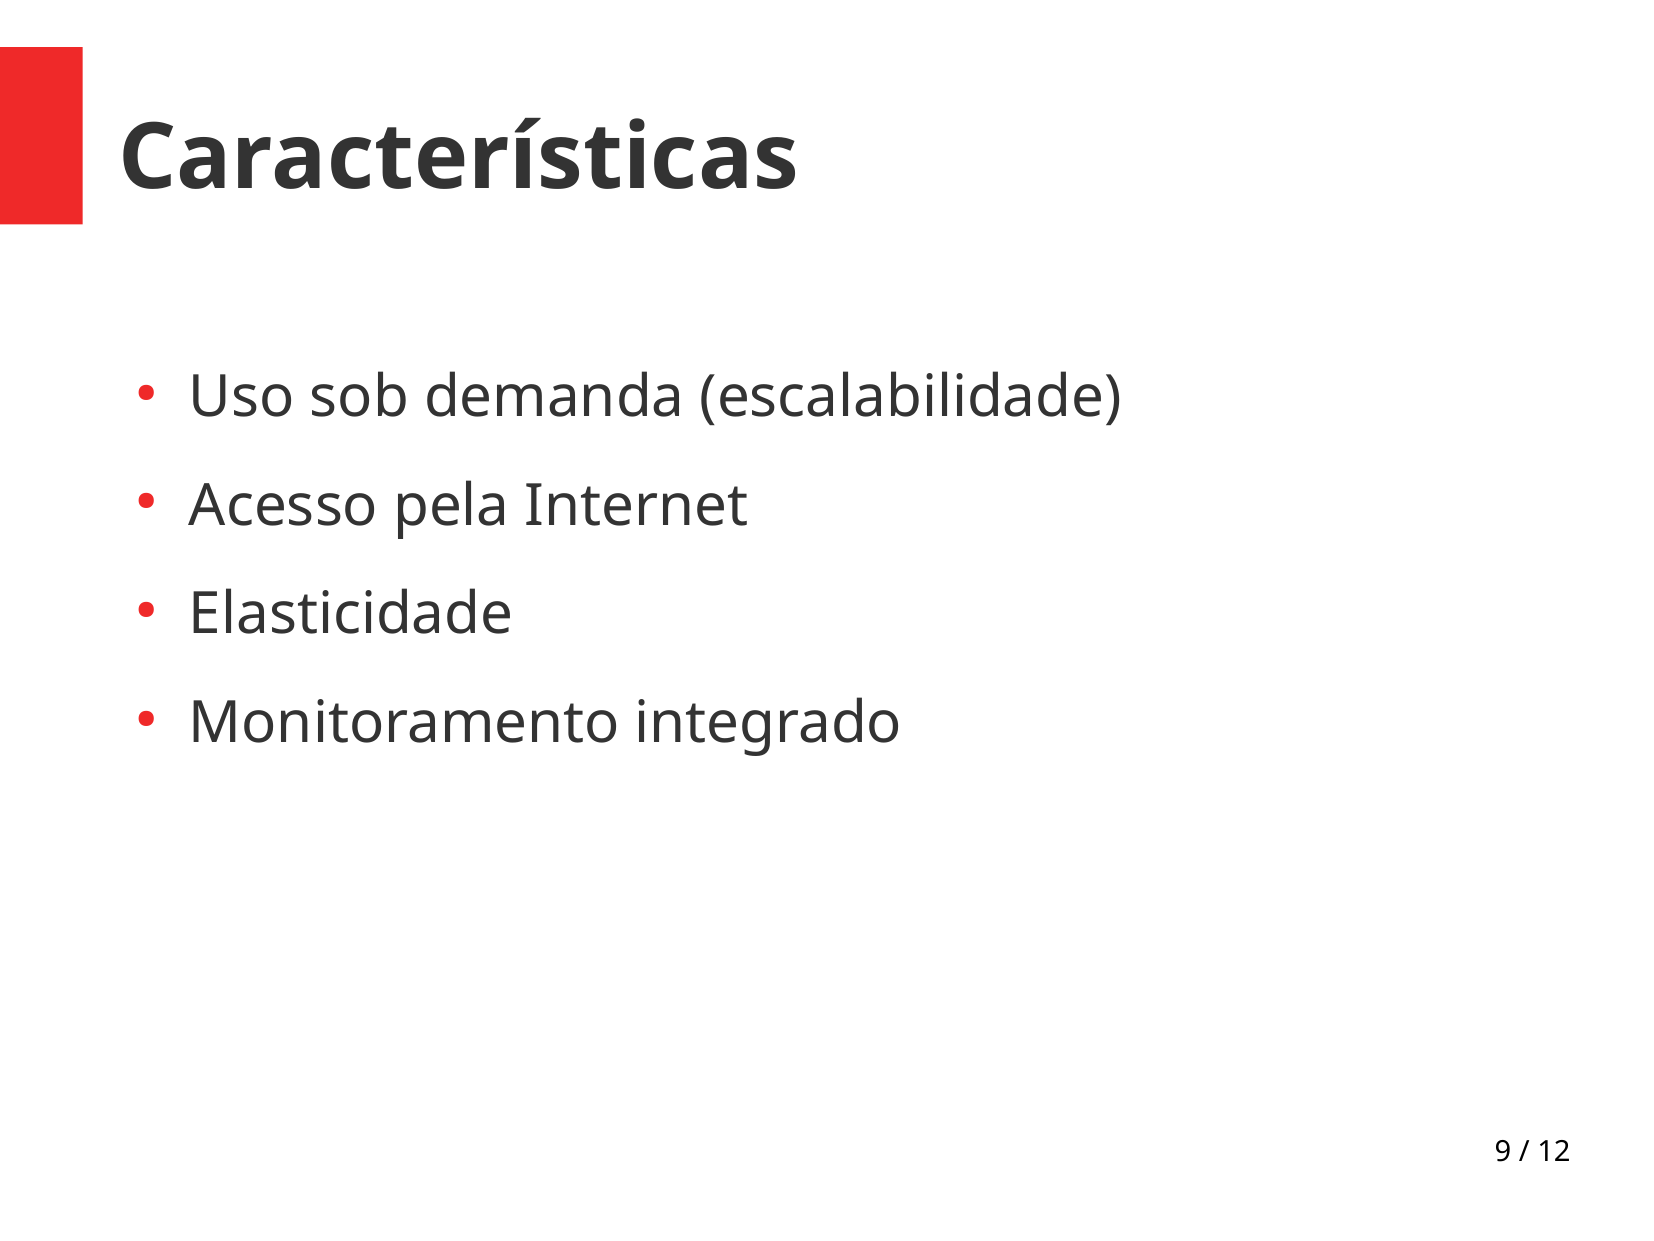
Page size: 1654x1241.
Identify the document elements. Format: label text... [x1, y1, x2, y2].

list Uso sob demanda (escalabilidade) Acesso pela Internet Elasticidade Monitoramento integrado [118, 354, 1536, 1074]
title Características [118, 49, 1571, 257]
